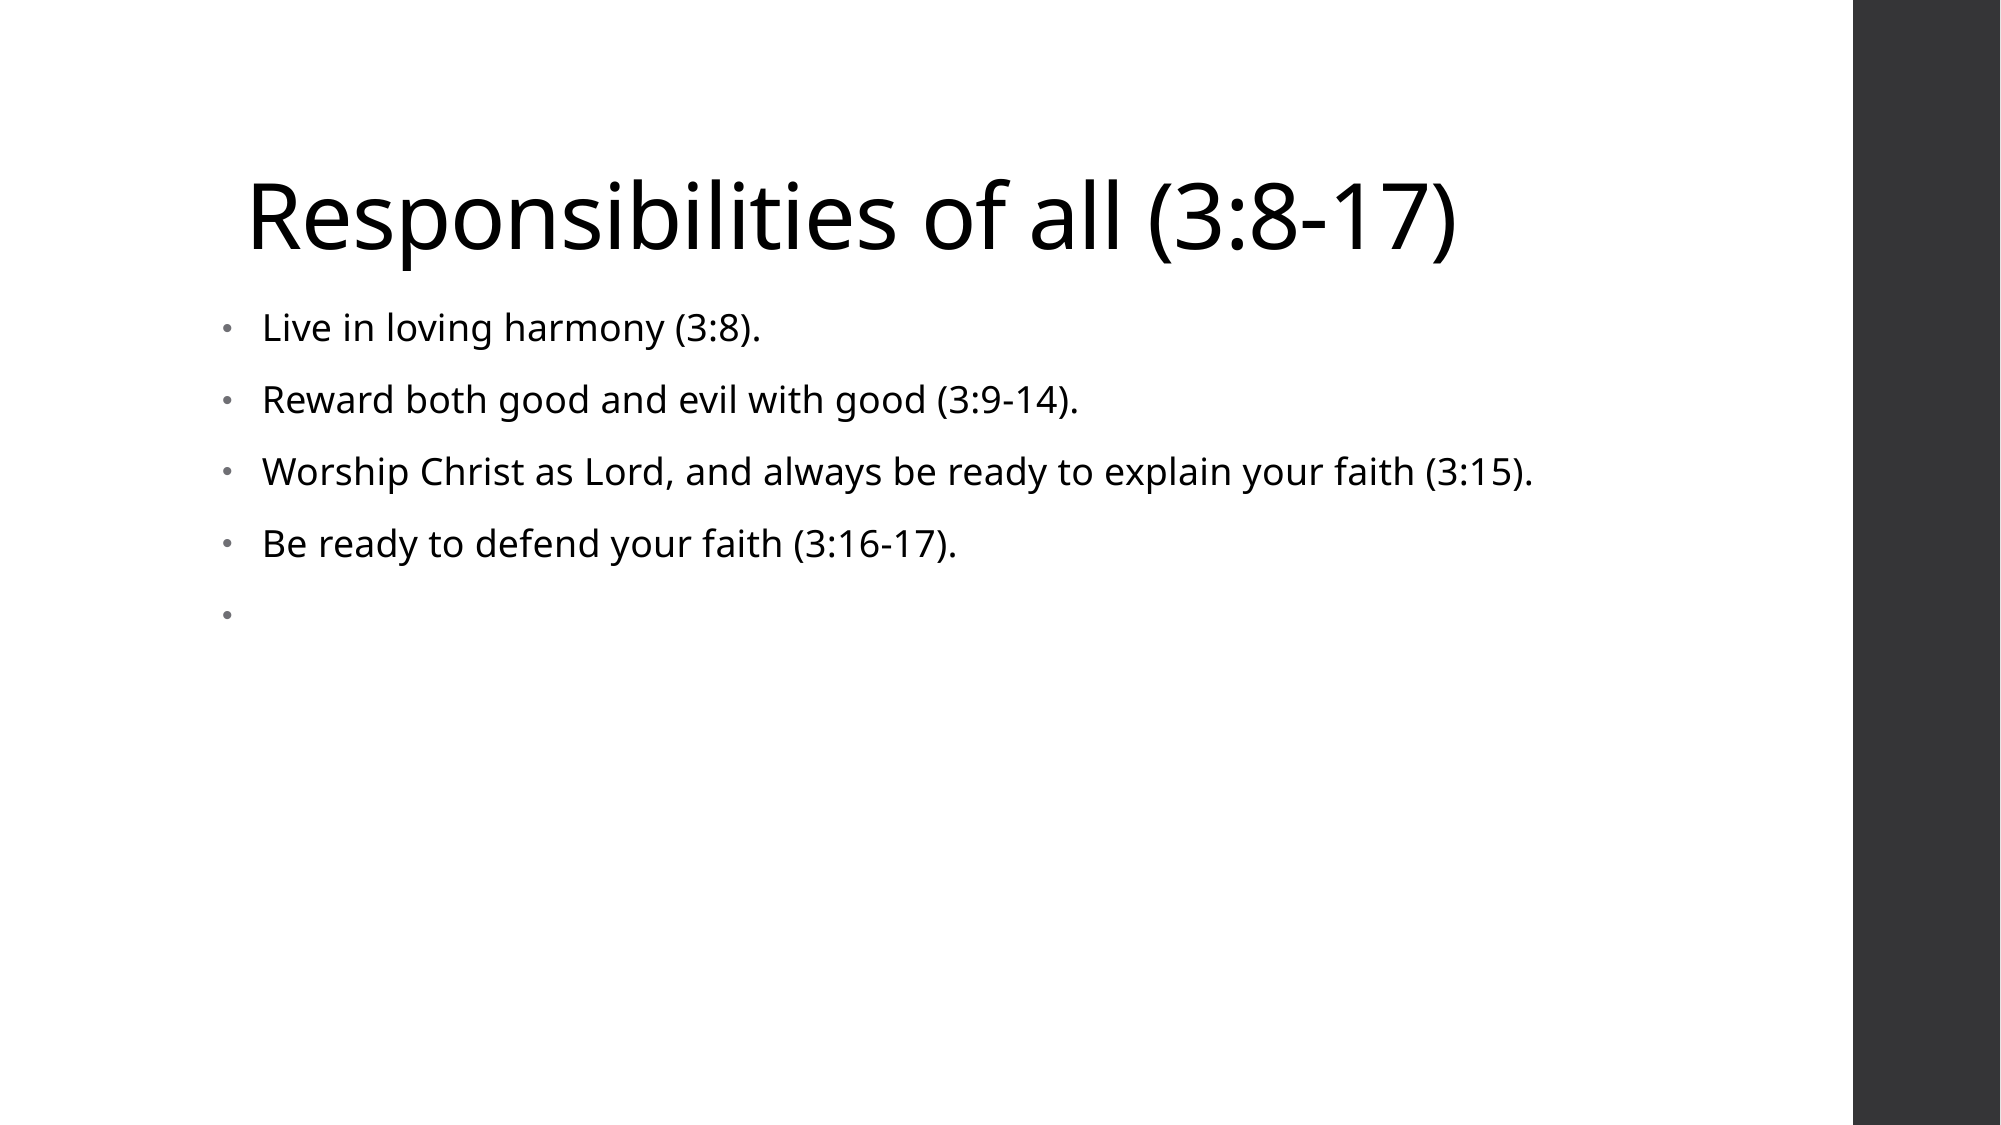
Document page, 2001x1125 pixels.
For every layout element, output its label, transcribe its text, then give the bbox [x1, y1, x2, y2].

title Responsibilities of all (3:8-17) [206, 60, 1797, 278]
list Live in loving harmony (3:8). Reward both good and evil with good (3:9-14). Worship Christ as Lord, and always be ready to explain your faith (3:15). Be ready to defend your faith (3:16-17). [206, 299, 1617, 1014]
